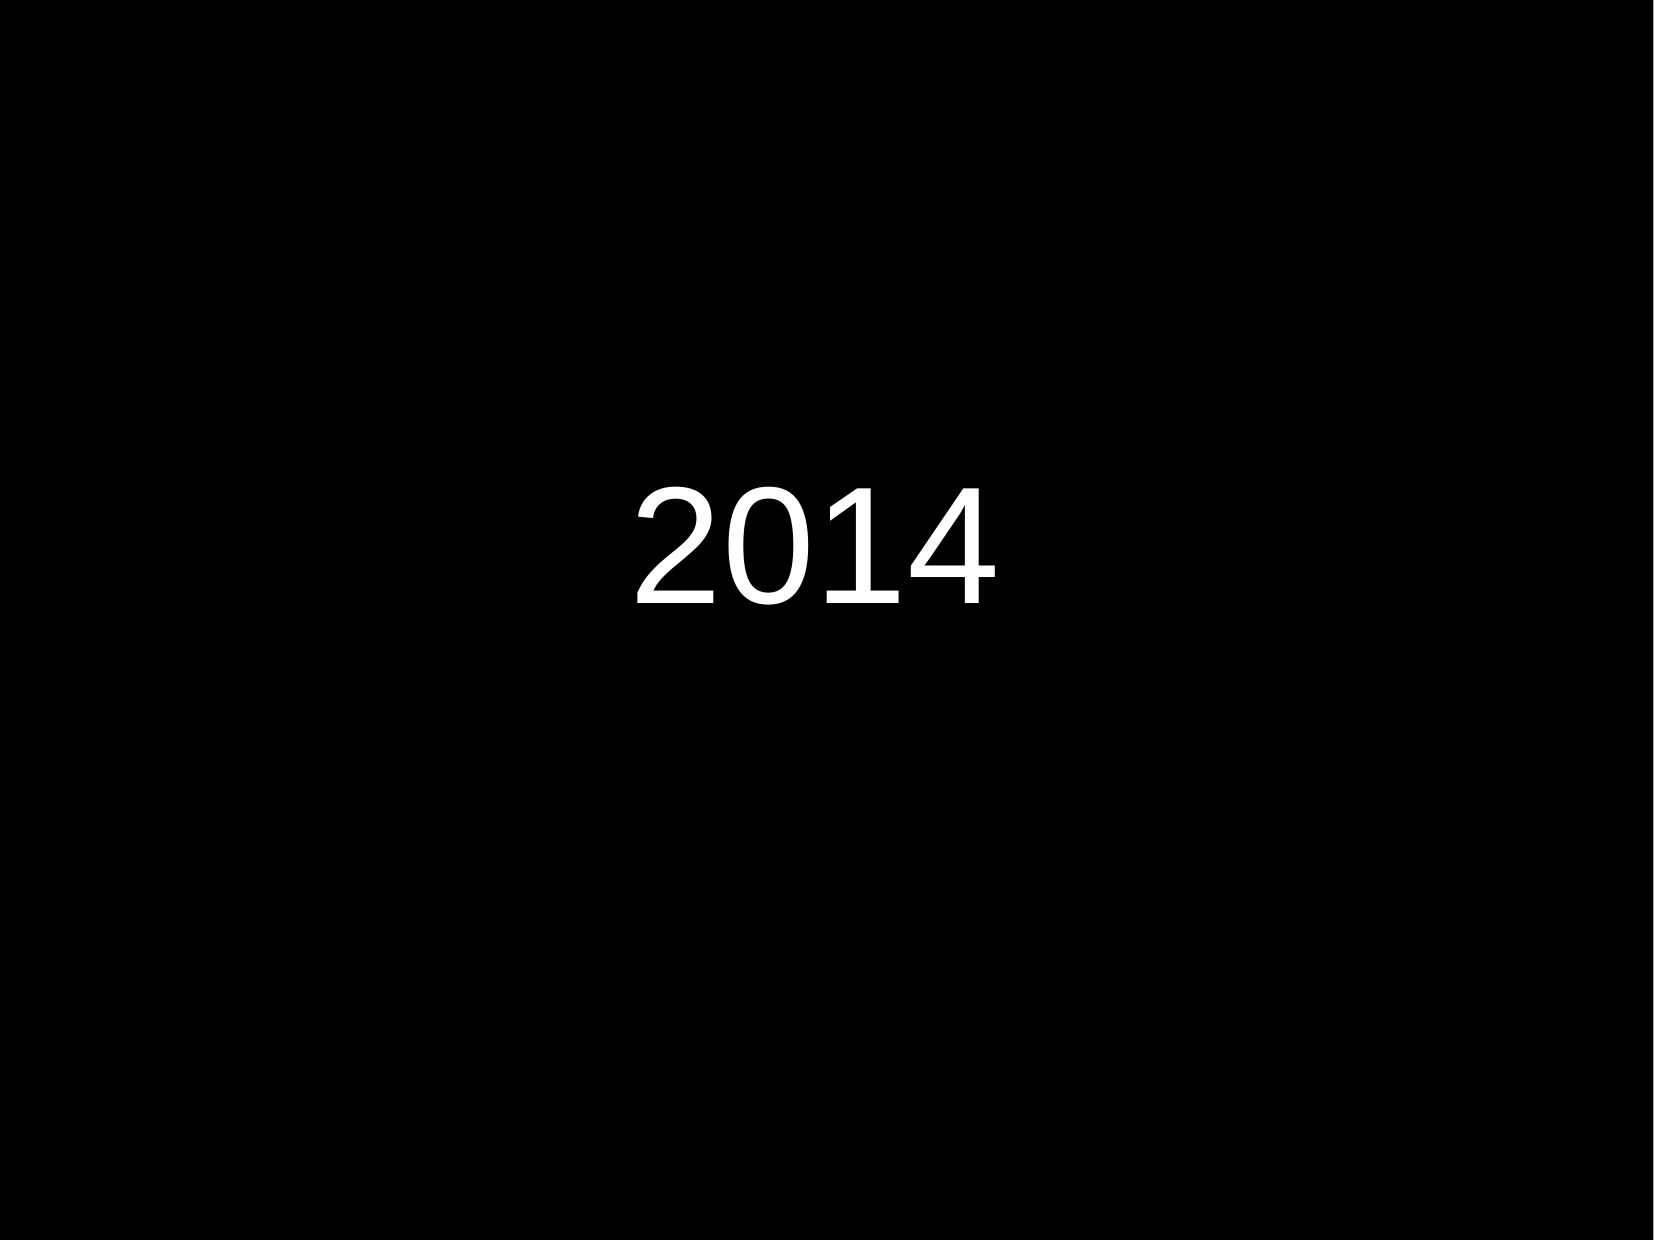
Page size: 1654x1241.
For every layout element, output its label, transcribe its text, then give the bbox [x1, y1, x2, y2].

title 2014 [70, 421, 1560, 671]
